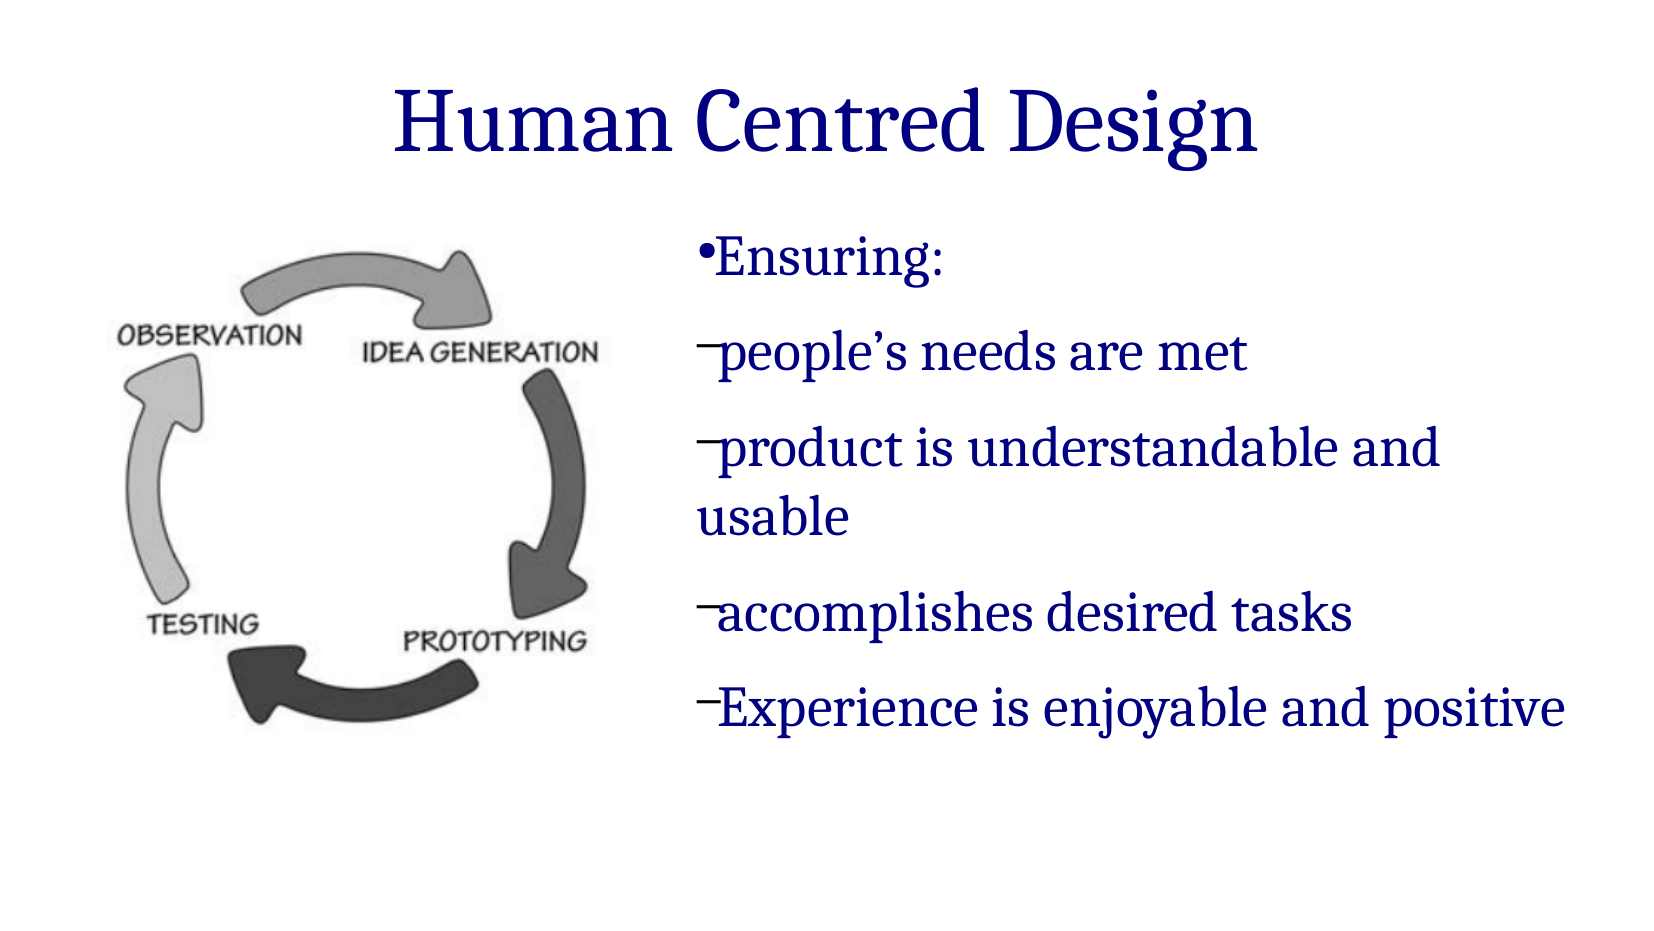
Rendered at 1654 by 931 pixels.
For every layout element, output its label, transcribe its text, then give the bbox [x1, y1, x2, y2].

list Ensuring: people’s needs are met product is understandable and usable accomplishes desired tasks Experience is enjoyable and positive [696, 217, 1572, 758]
picture [0, 217, 646, 758]
title Human Centred Design [82, 37, 1571, 193]
